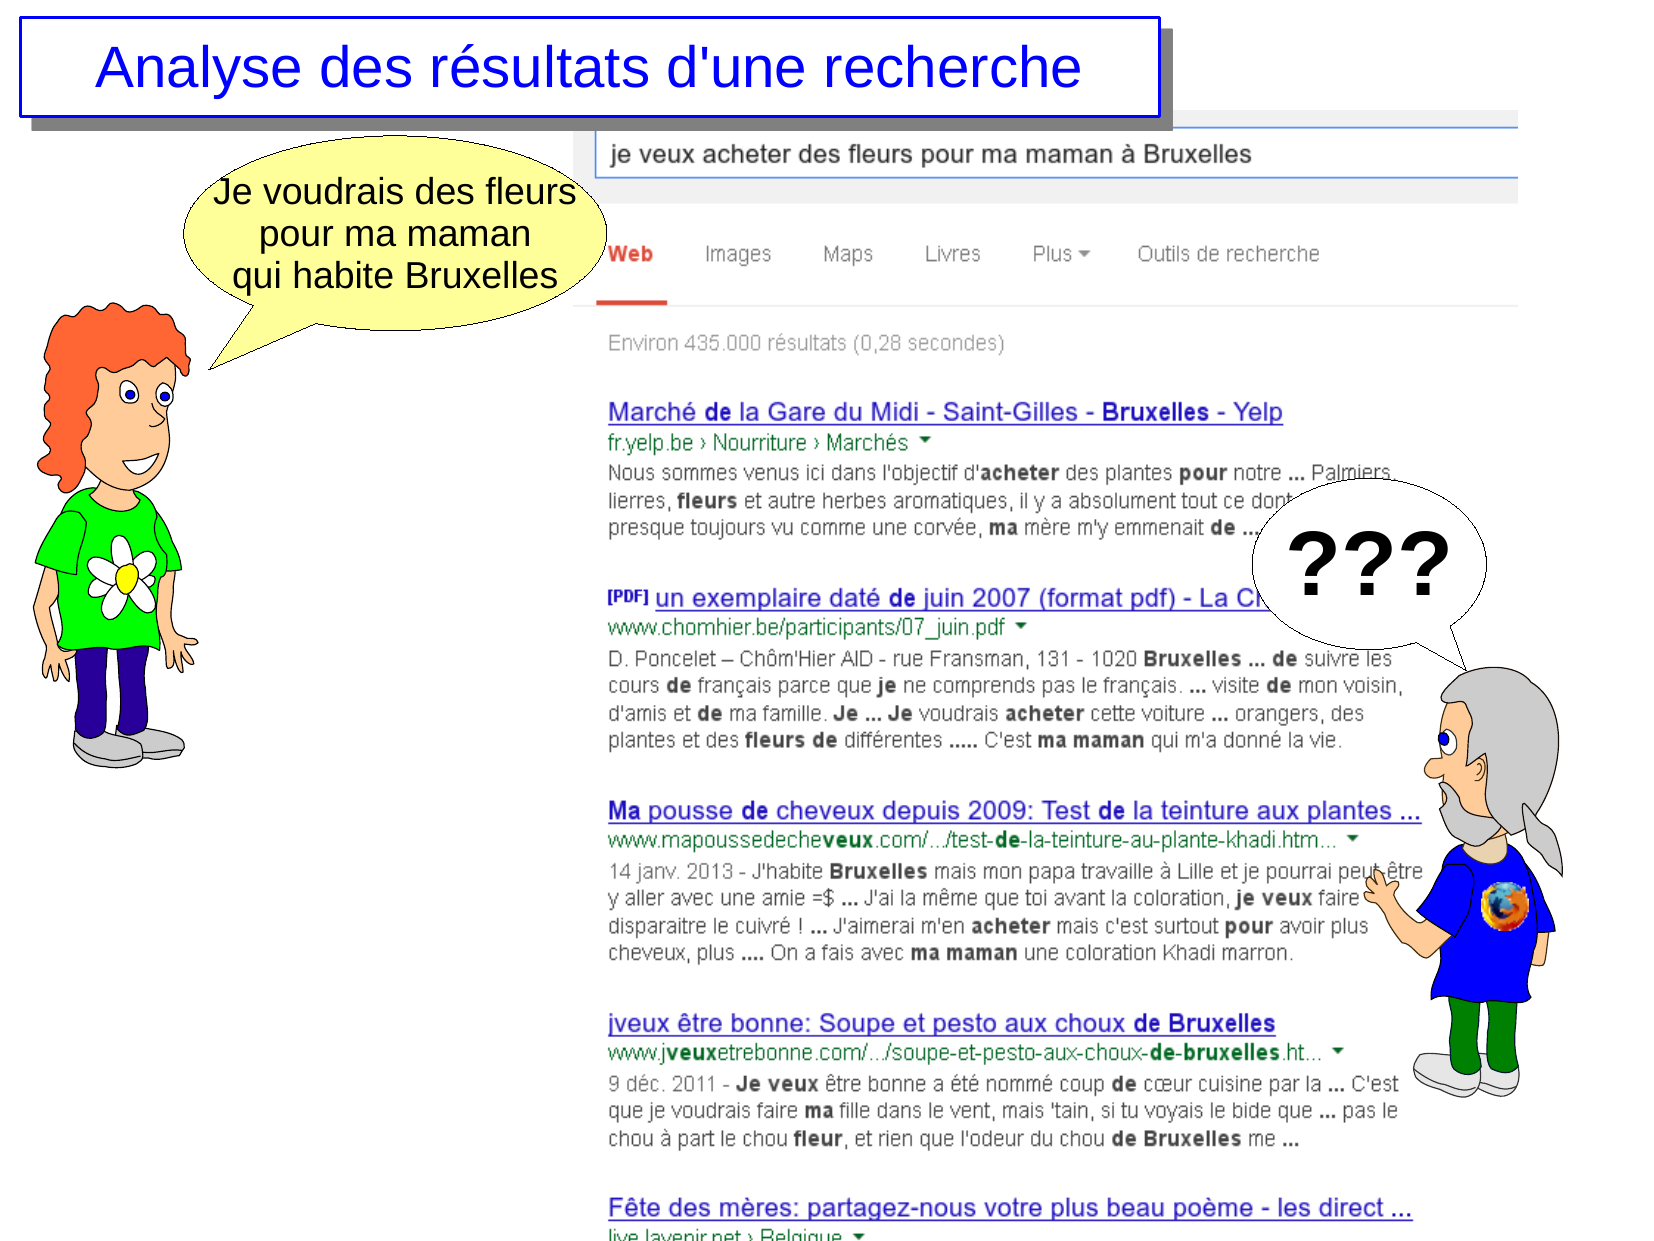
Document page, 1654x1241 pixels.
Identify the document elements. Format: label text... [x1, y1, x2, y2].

text_box ??? [1252, 478, 1487, 671]
picture [1506, 833, 1518, 850]
text_box [1364, 667, 1563, 1098]
text_box Analyse des résultats d'une recherche [20, 17, 1160, 117]
picture [1481, 882, 1529, 931]
picture [1477, 1002, 1488, 1053]
picture [573, 110, 1518, 1241]
text_box [33, 302, 199, 768]
text_box Je voudrais des fleurs pour ma maman qui habite Bruxelles [183, 135, 607, 370]
